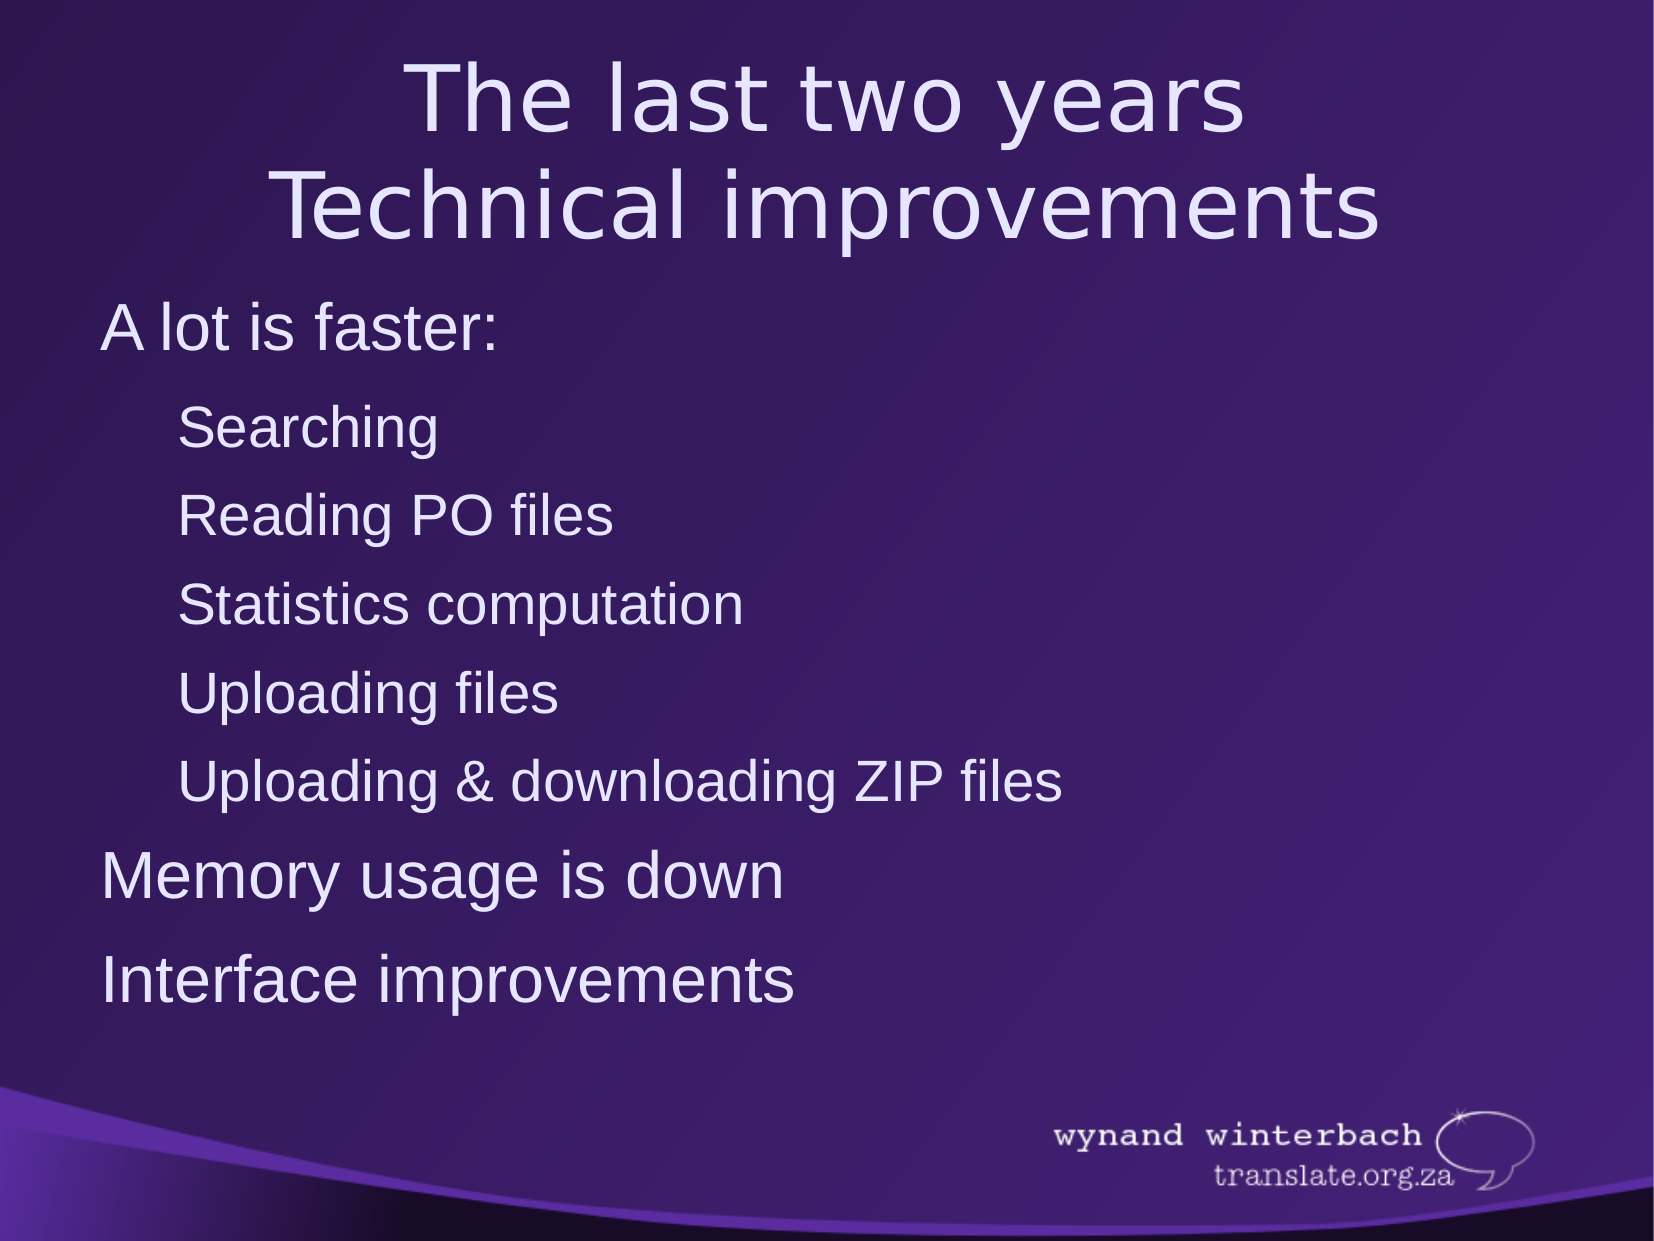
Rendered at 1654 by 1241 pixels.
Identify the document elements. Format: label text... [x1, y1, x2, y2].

list A lot is faster: Searching Reading PO files Statistics computation Uploading files Uploading & downloading ZIP files Memory usage is down Interface improvements [82, 290, 1571, 1094]
picture [0, 0, 1654, 1241]
title The last two years Technical improvements [82, 45, 1571, 261]
